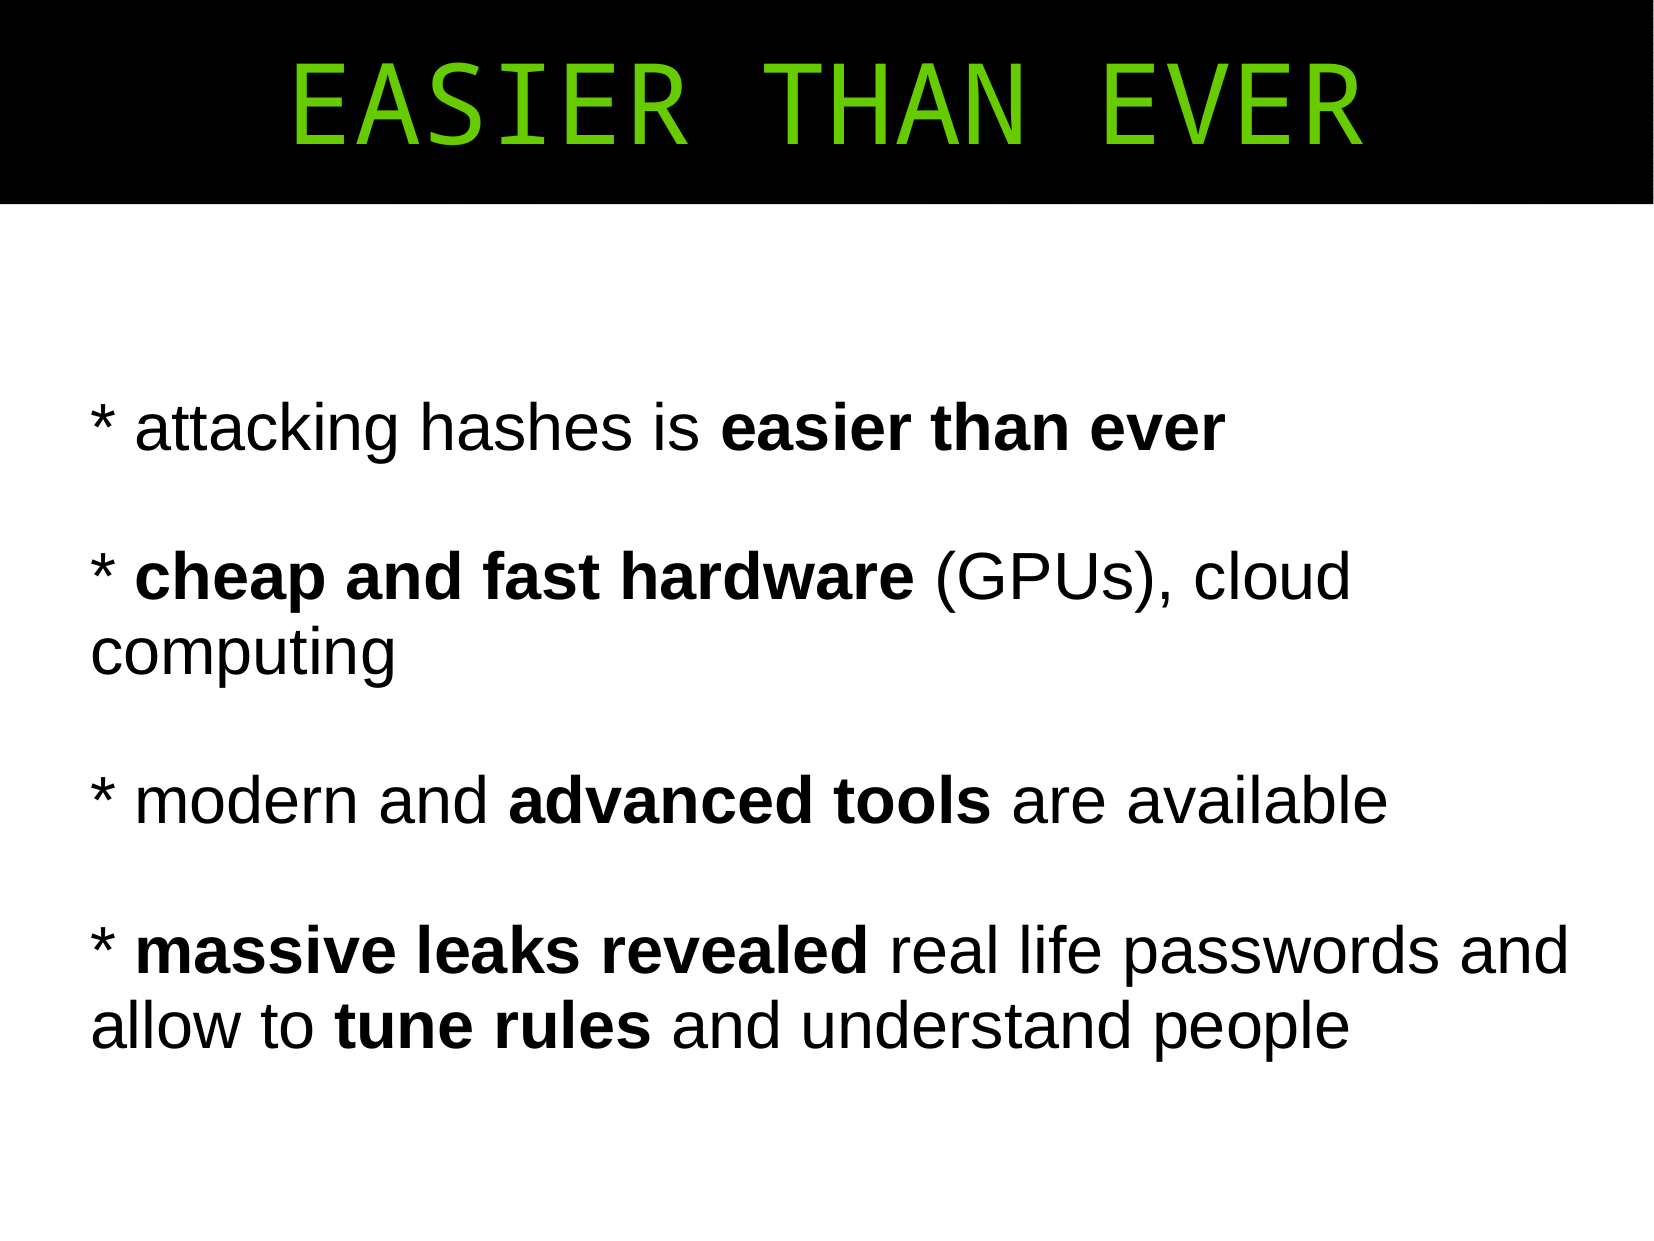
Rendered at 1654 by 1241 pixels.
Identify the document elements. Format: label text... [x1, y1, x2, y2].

subtitle * attacking hashes is easier than ever * cheap and fast hardware (GPUs), cloud computing * modern and advanced tools are available * massive leaks revealed real life passwords and allow to tune rules and understand people [90, 305, 1621, 1146]
title EASIER THAN EVER [0, 0, 1654, 205]
